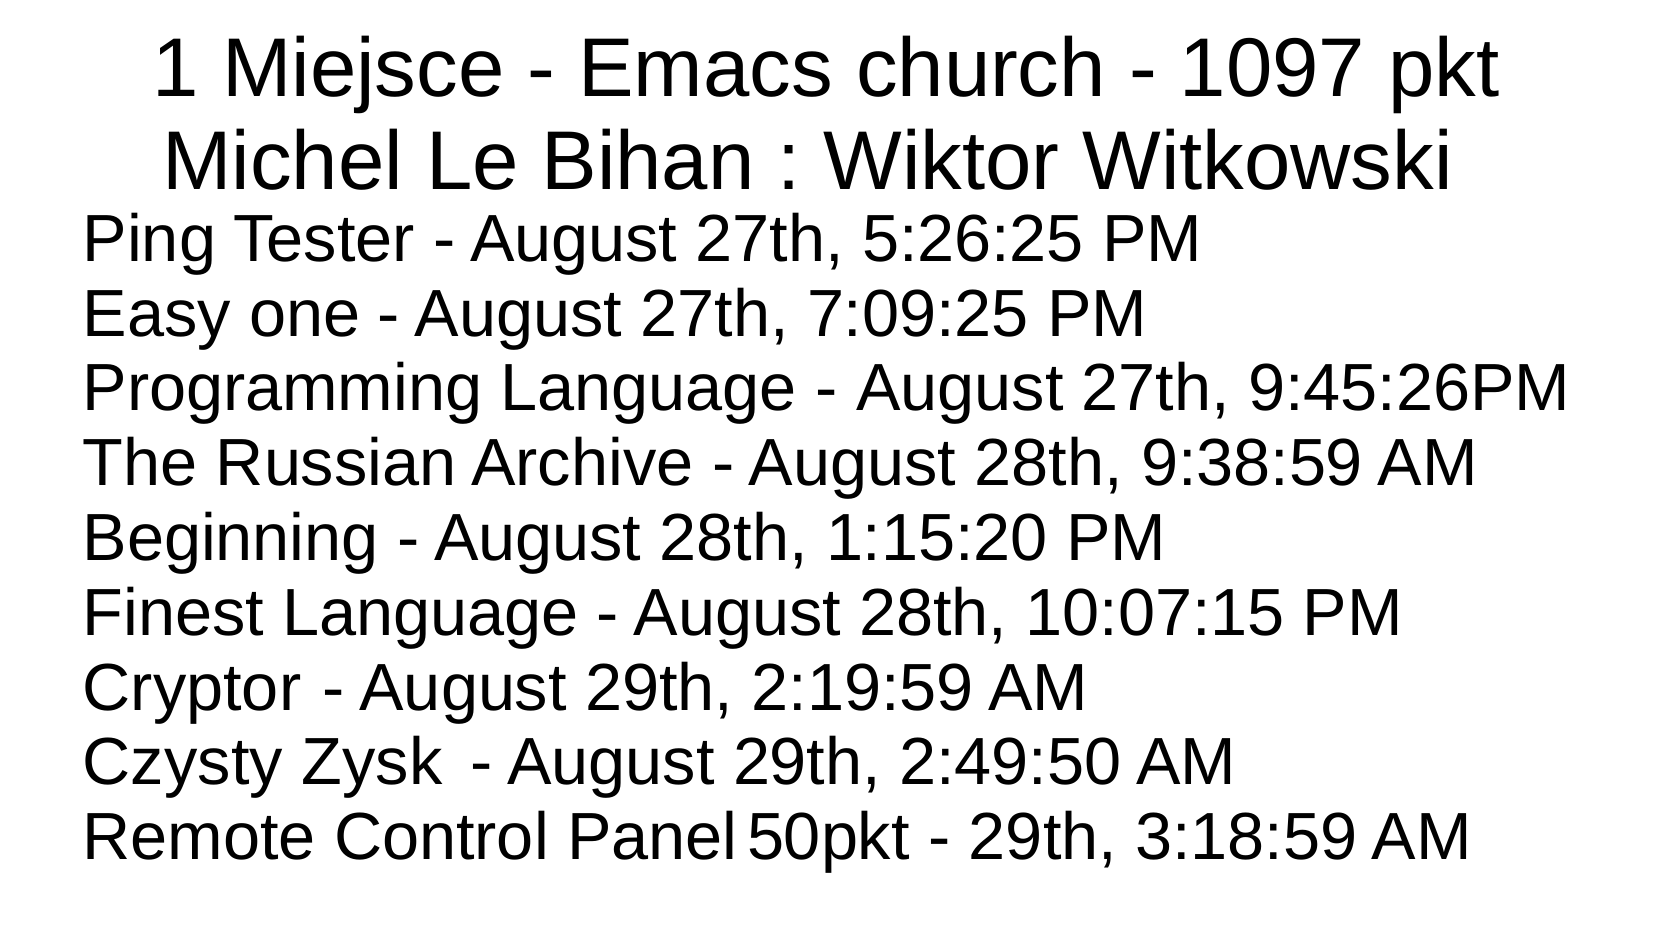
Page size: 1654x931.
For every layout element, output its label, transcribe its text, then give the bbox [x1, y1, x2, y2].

subtitle Ping Tester - August 27th, 5:26:25 PM Easy one - August 27th, 7:09:25 PM Programming Language - August 27th, 9:45:26PM The Russian Archive - August 28th, 9:38:59 AM Beginning - August 28th, 1:15:20 PM Finest Language - August 28th, 10:07:15 PM Cryptor - August 29th, 2:19:59 AM Czysty Zysk - August 29th, 2:49:50 AM Remote Control Panel 50pkt - 29th, 3:18:59 AM [82, 200, 1571, 874]
title 1 Miejsce - Emacs church - 1097 pkt Michel Le Bihan : Wiktor Witkowski [82, 21, 1571, 200]
